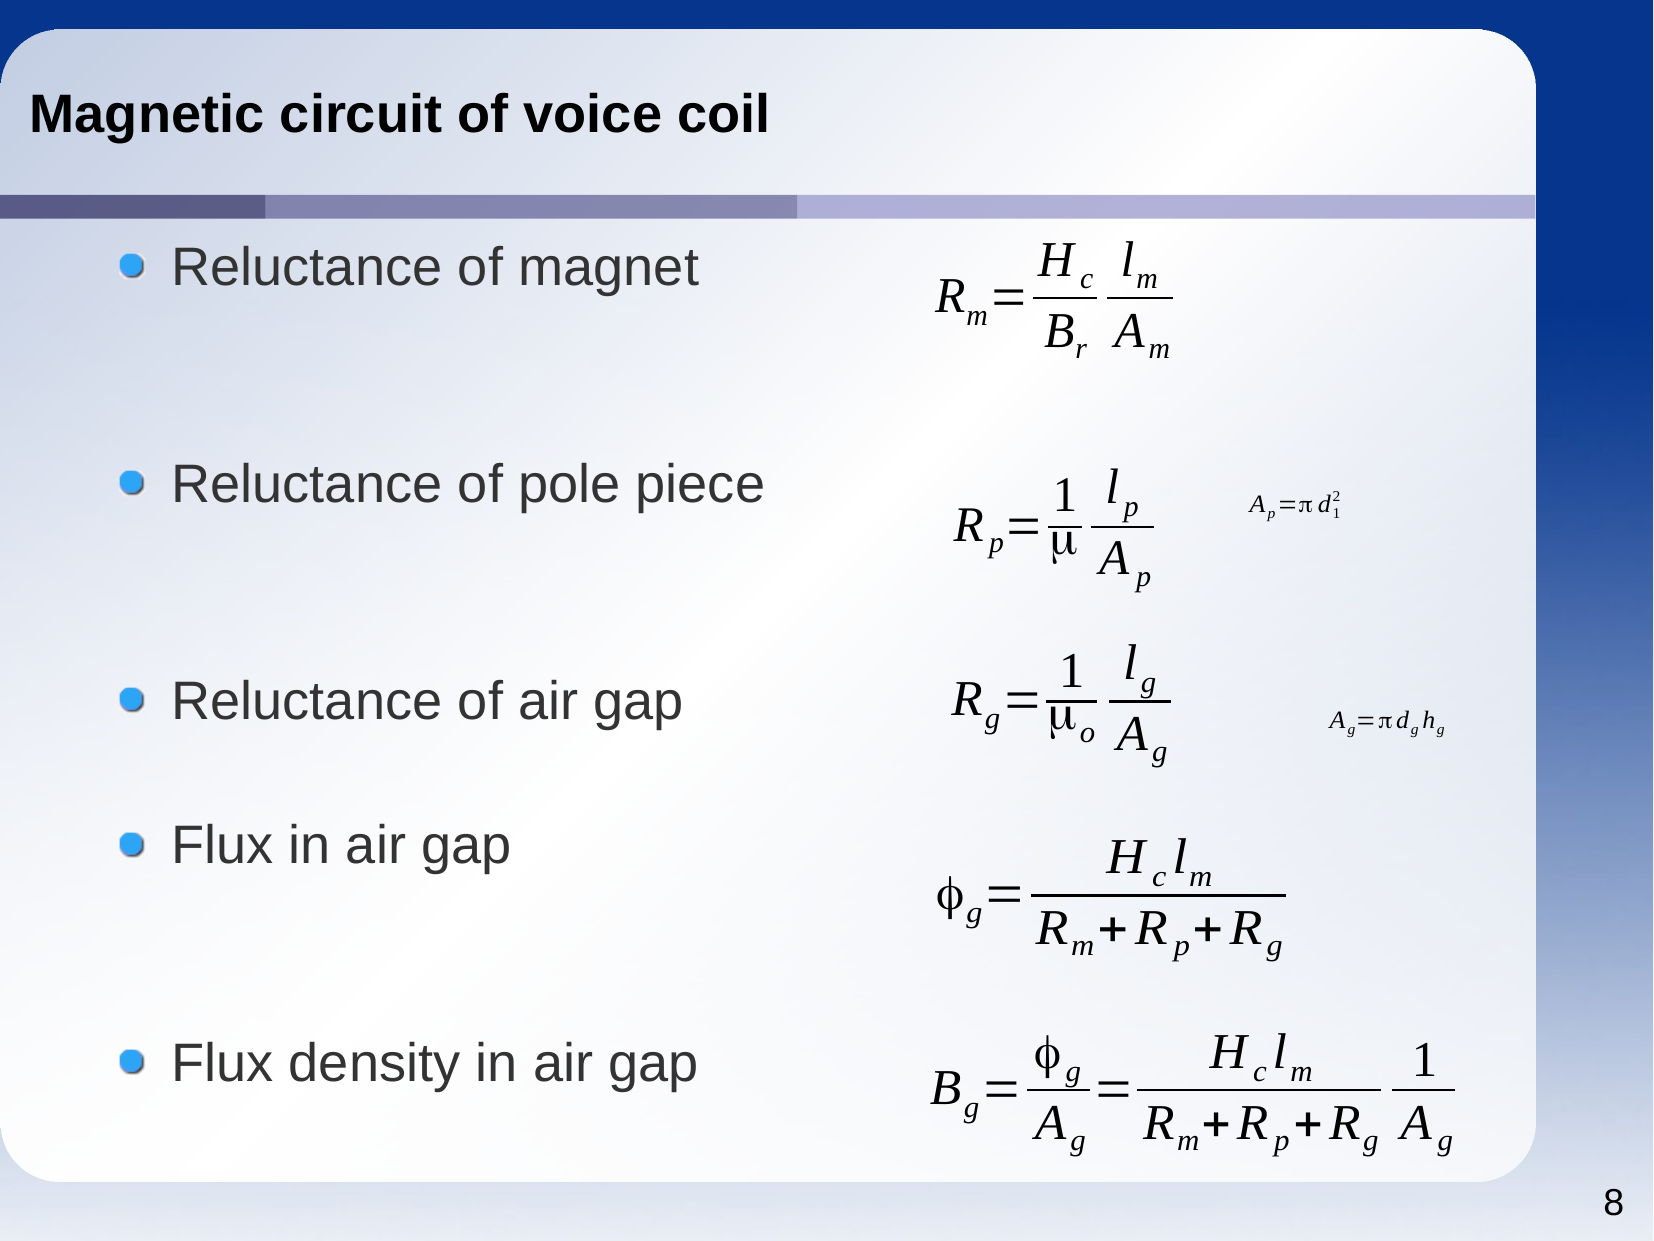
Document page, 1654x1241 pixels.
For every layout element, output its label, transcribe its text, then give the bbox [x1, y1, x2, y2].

chart [1239, 487, 1346, 523]
chart [1319, 706, 1451, 738]
chart [927, 829, 1296, 963]
chart [941, 635, 1180, 769]
picture [0, 0, 1654, 1241]
list Reluctance of magnet Reluctance of pole piece Reluctance of air gap Flux in air gap Flux density in air gap [29, 236, 805, 1152]
chart [921, 1024, 1464, 1157]
chart [944, 460, 1162, 593]
title Magnetic circuit of voice coil [29, 49, 1506, 178]
chart [925, 232, 1182, 365]
